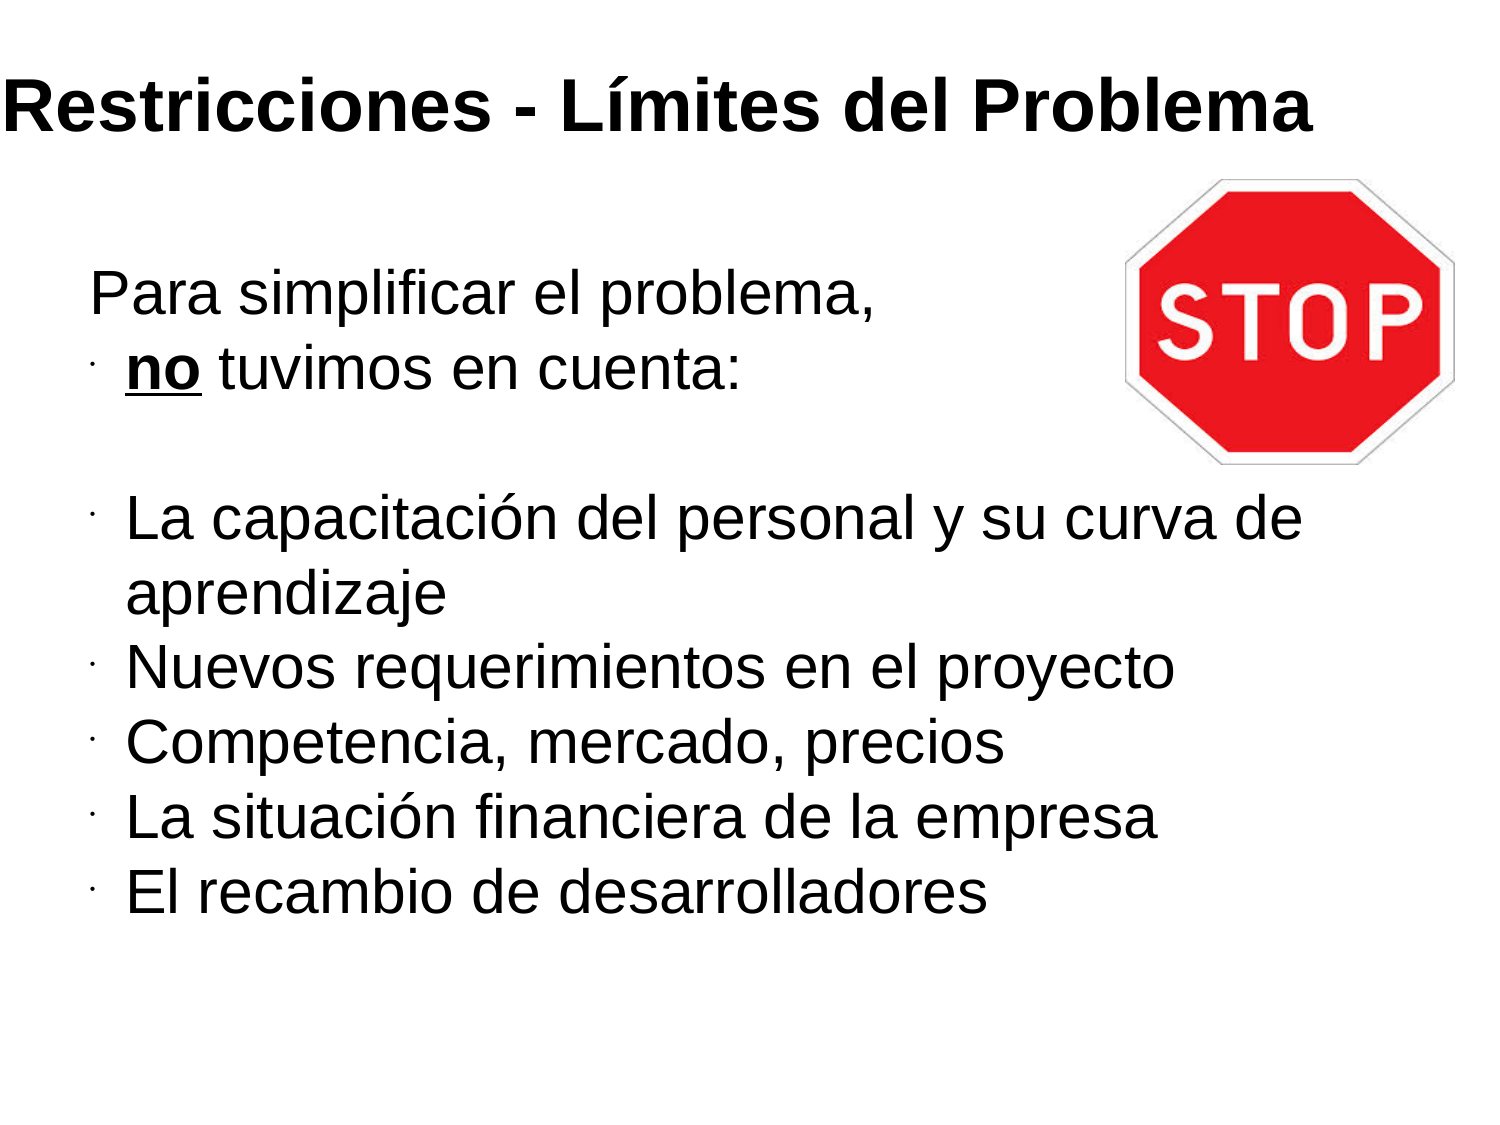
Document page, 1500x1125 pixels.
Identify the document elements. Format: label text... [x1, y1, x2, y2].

picture [1125, 179, 1455, 465]
text_box Restricciones - Límites del Problema [0, 46, 1500, 162]
text_box Para simplificar el problema, no tuvimos en cuenta: La capacitación del personal y su curva de aprendizaje Nuevos requerimientos en el proyecto Competencia, mercado, precios La situación financiera de la empresa El recambio de desarrolladores [75, 162, 1425, 1078]
